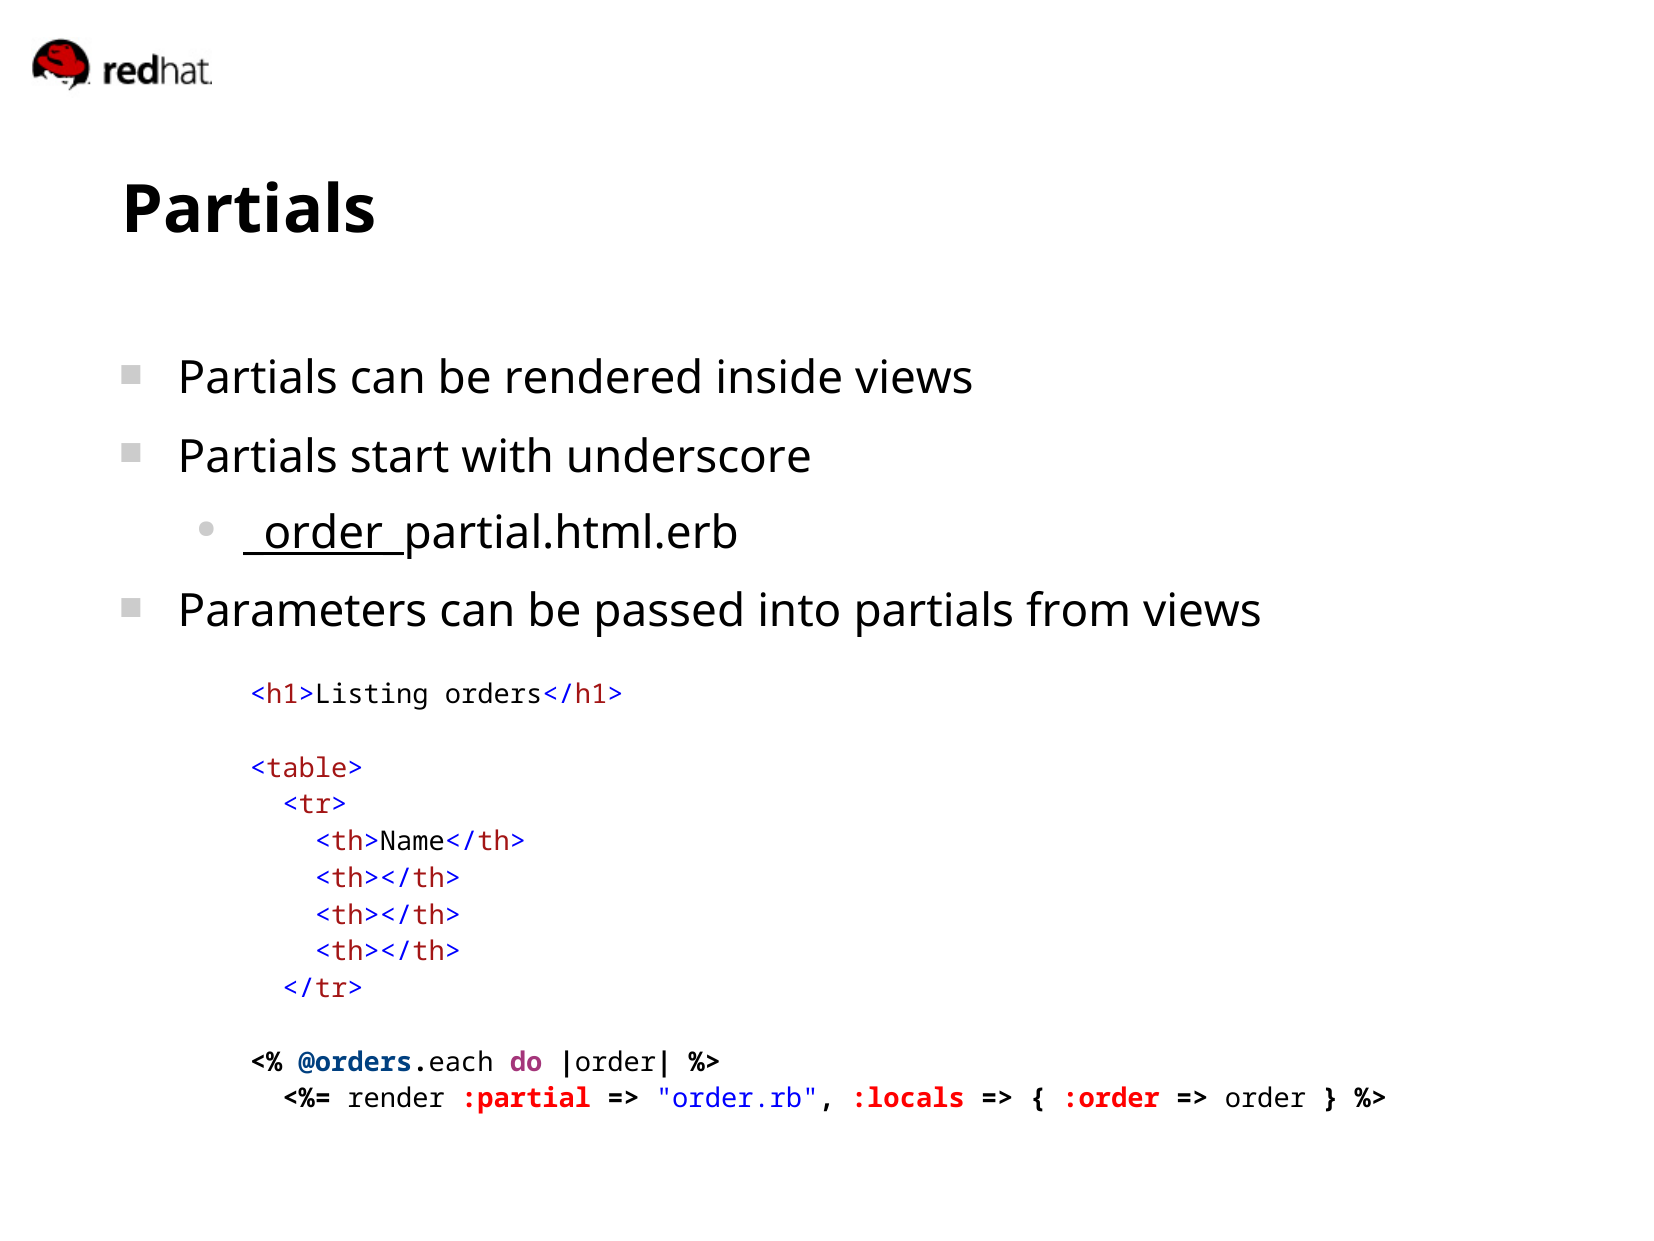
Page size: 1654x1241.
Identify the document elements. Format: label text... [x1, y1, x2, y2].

picture [31, 37, 212, 98]
title Partials [121, 102, 1534, 310]
list Partials can be rendered inside views Partials start with underscore _order_partial.html.erb Parameters can be passed into partials from views [121, 344, 1534, 1127]
text_box <h1>Listing orders</h1> <table> <tr> <th>Name</th> <th></th> <th></th> <th></th> </tr> <% @orders.each do |order| %> <%= render :partial => "order.rb", :locals => { :order => order } %> [249, 675, 1388, 1051]
